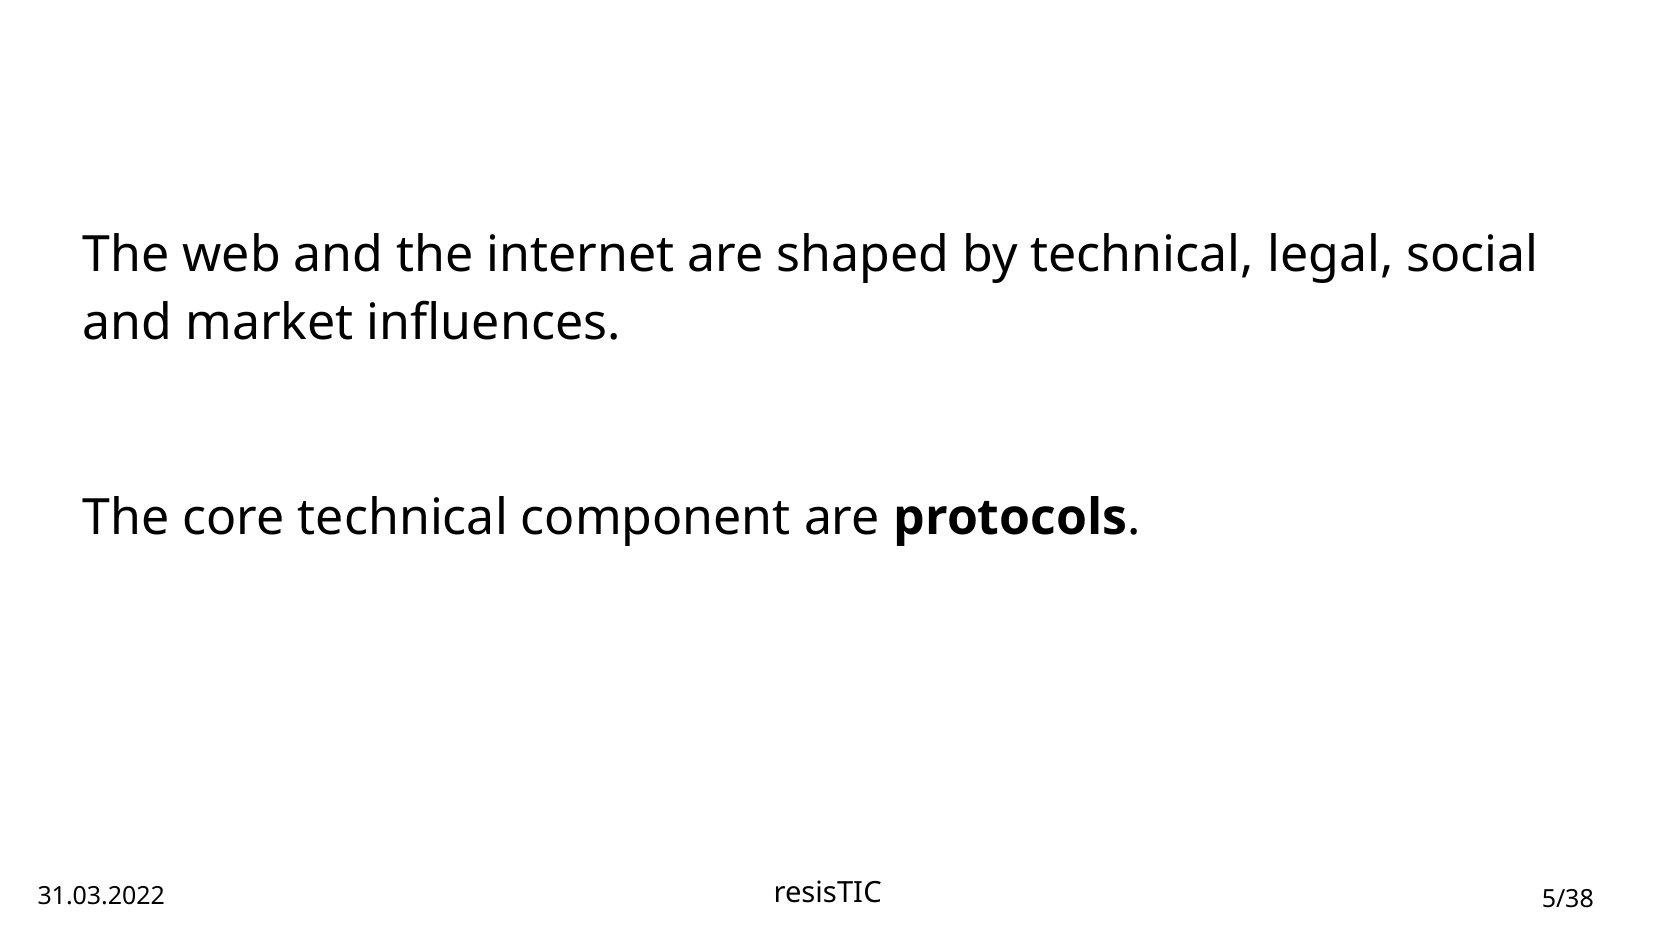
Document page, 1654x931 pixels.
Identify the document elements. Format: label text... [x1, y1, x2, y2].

list The web and the internet are shaped by technical, legal, social and market influences. The core technical component are protocols. [82, 217, 1571, 758]
text_box 5/38 [1383, 873, 1609, 919]
